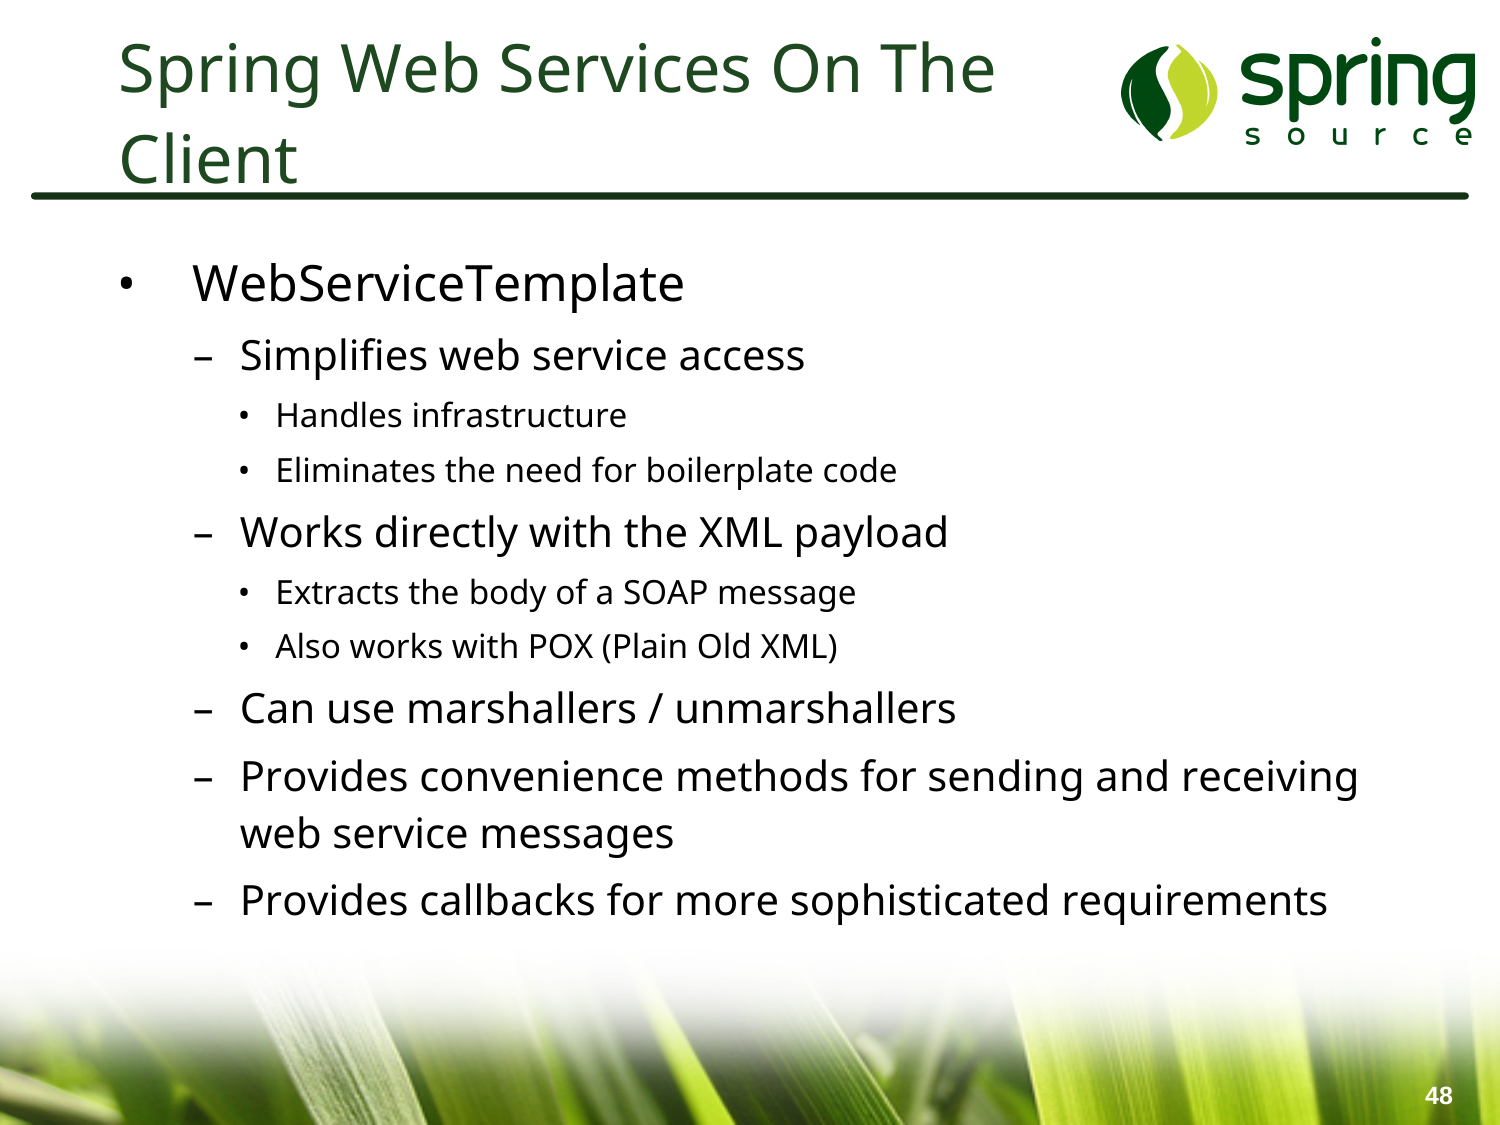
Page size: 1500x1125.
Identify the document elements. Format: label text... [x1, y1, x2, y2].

list WebServiceTemplate Simplifies web service access Handles infrastructure Eliminates the need for boilerplate code Works directly with the XML payload Extracts the body of a SOAP message Also works with POX (Plain Old XML) Can use marshallers / unmarshallers Provides convenience methods for sending and receiving web service messages Provides callbacks for more sophisticated requirements [103, 239, 1394, 923]
title Spring Web Services On The Client [103, 13, 1136, 191]
picture [1136, 37, 1475, 145]
picture [0, 944, 1500, 1125]
